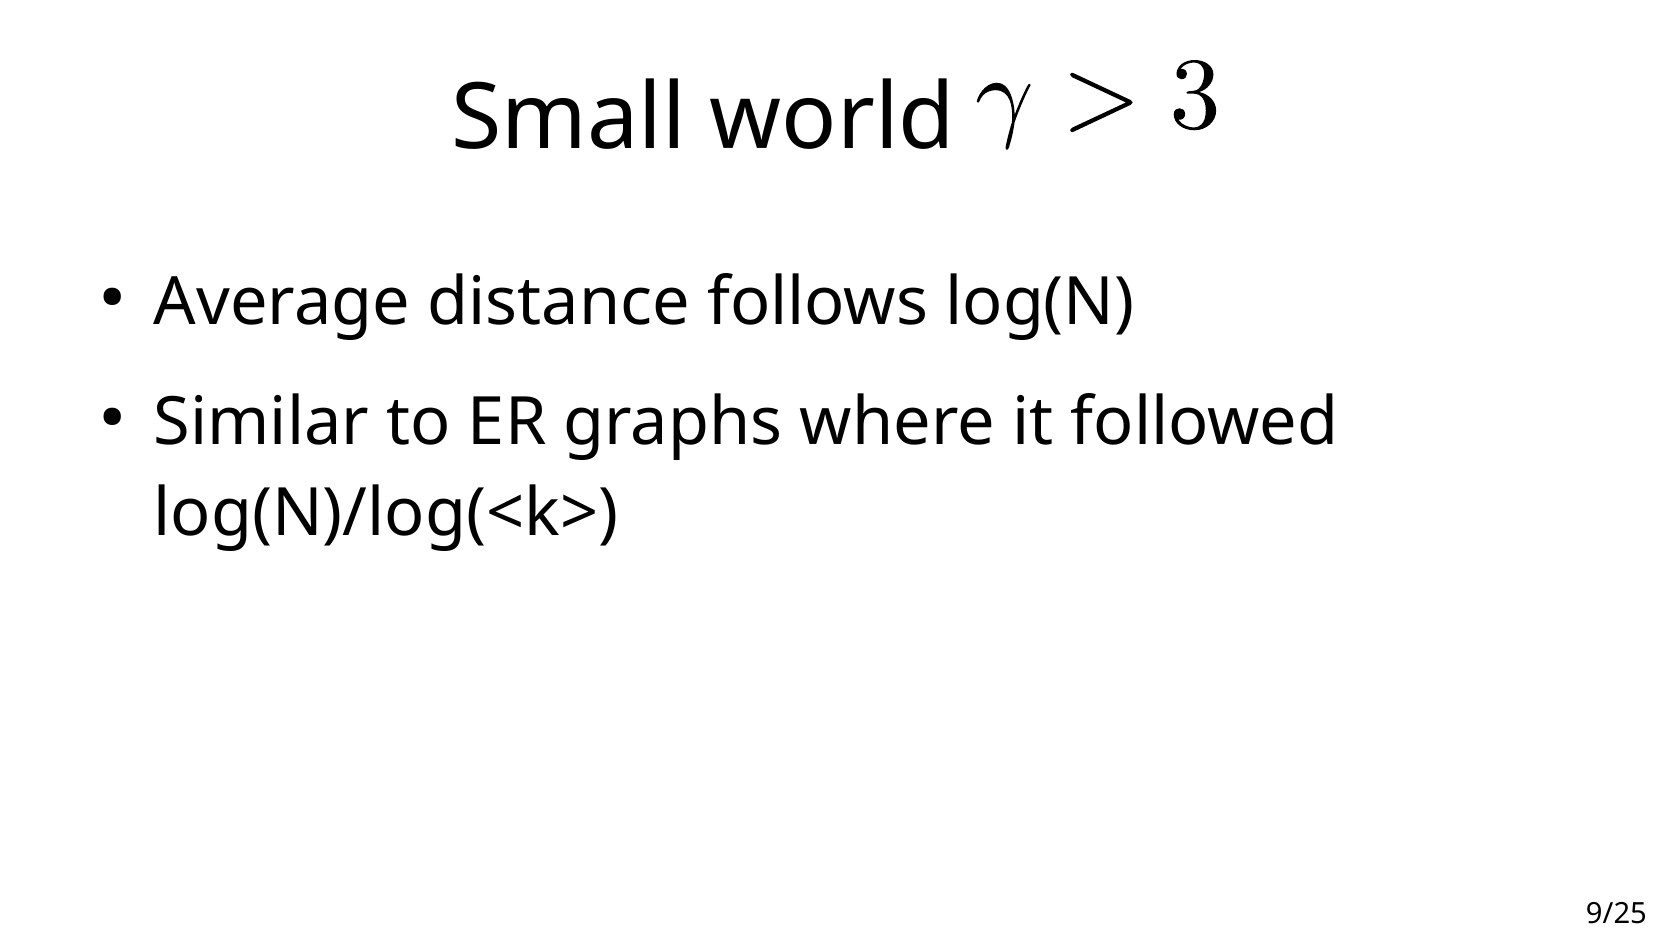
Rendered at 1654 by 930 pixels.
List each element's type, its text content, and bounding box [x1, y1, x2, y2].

title Small world [82, 1, 1571, 225]
text_box [975, 59, 1221, 151]
list Average distance follows log(N) Similar to ER graphs where it followed log(N)/log(<k>) [82, 252, 1571, 571]
